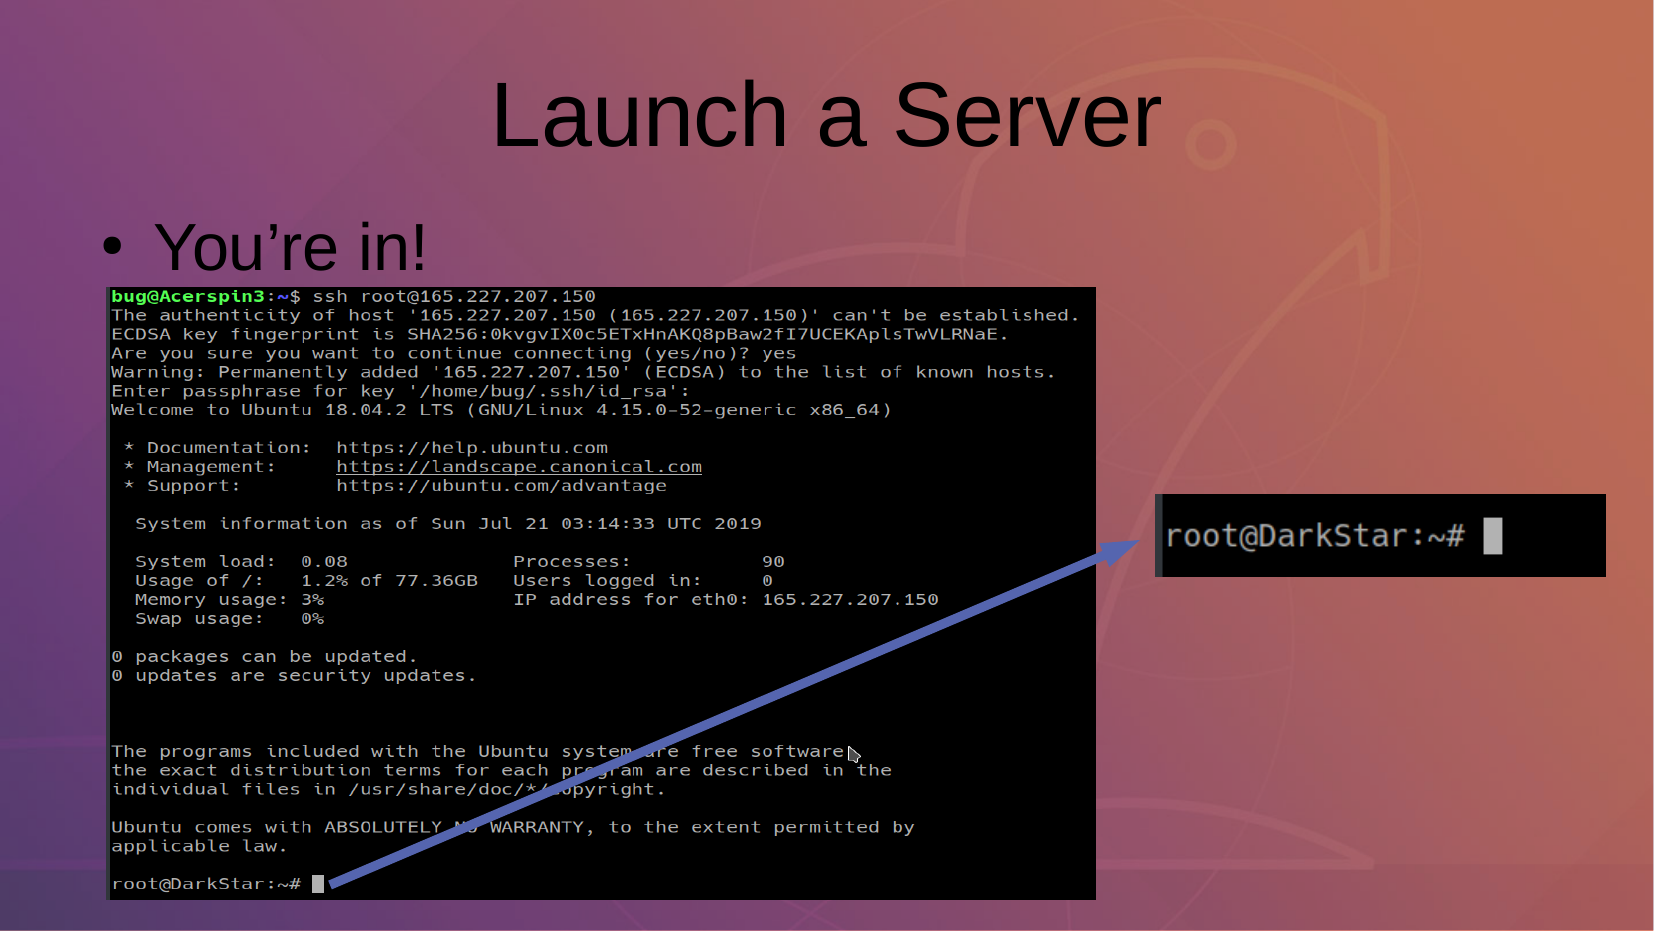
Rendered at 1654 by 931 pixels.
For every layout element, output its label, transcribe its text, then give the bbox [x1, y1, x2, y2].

picture [106, 287, 1096, 901]
title Launch a Server [82, 37, 1571, 193]
picture [1155, 494, 1606, 577]
list You’re in! [82, 210, 1571, 871]
